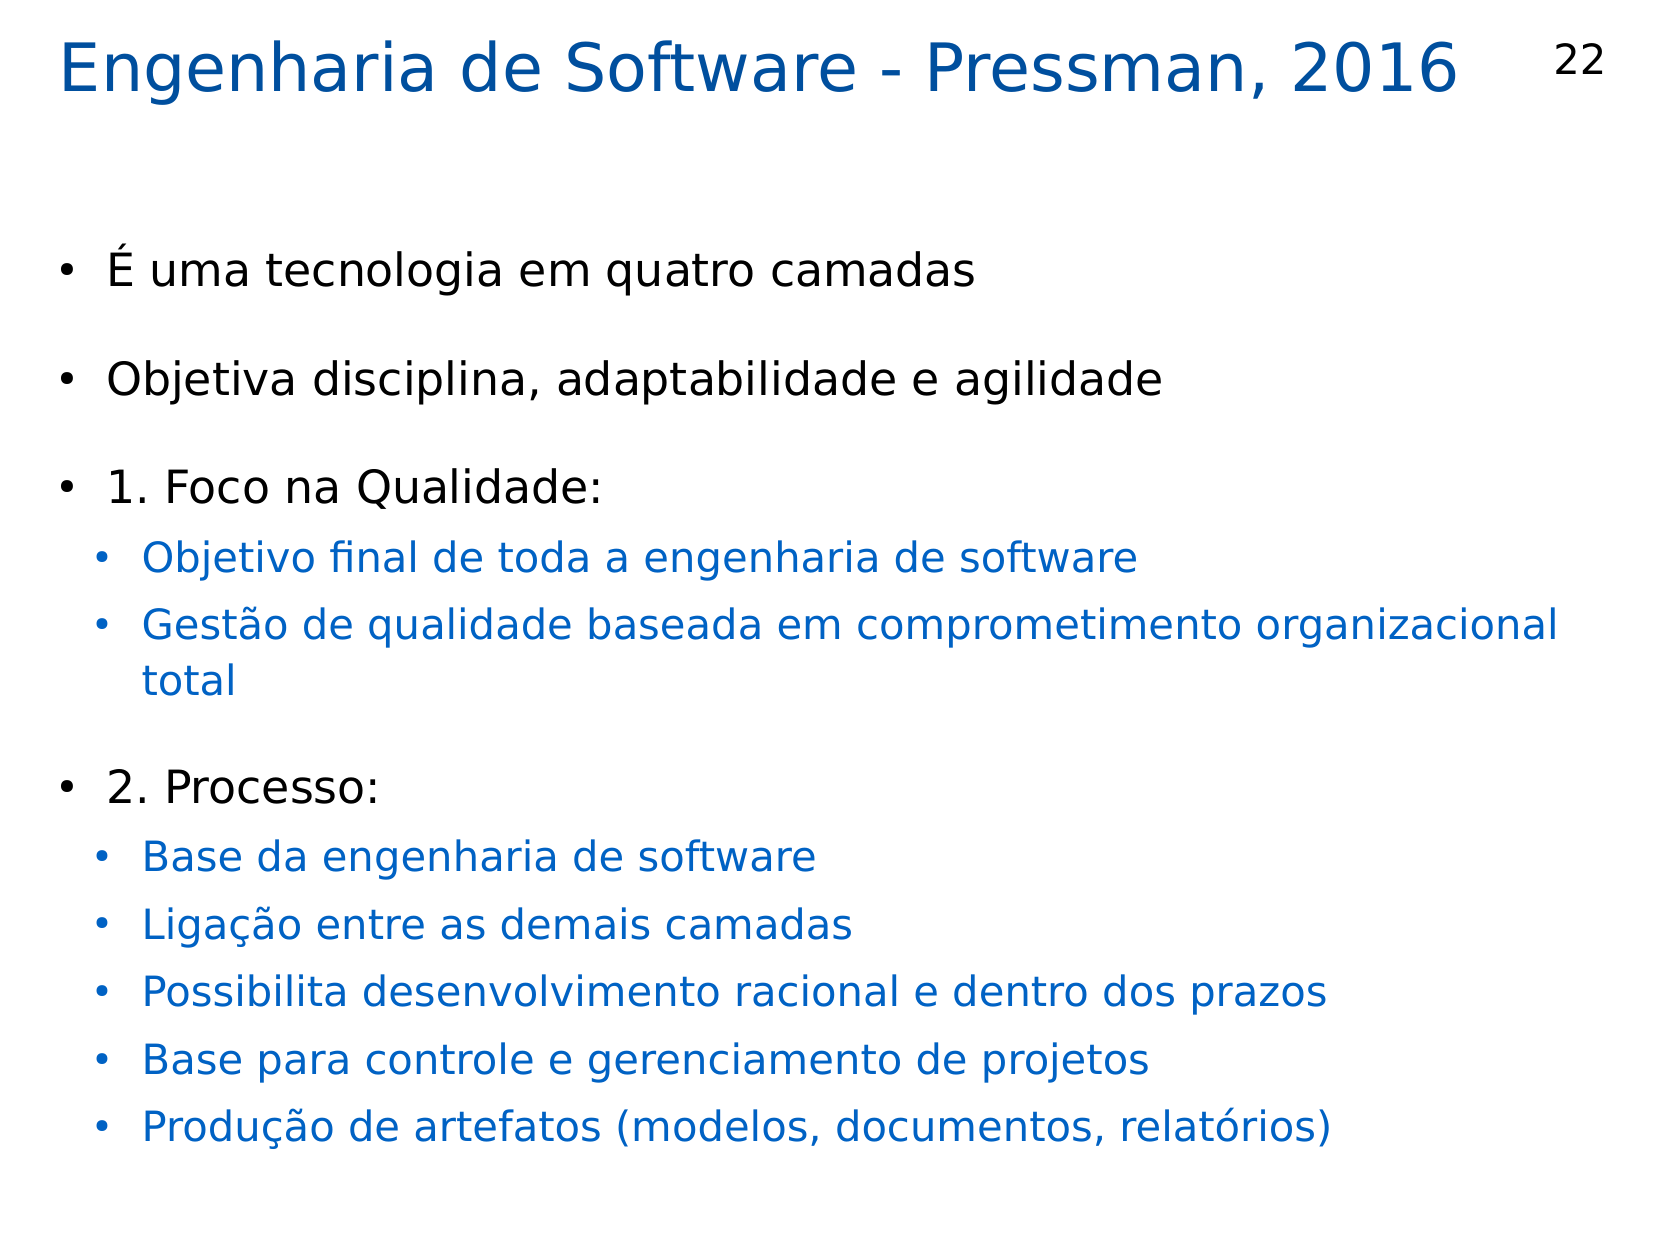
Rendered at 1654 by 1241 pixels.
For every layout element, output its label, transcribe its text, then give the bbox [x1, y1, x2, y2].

list É uma tecnologia em quatro camadas Objetiva disciplina, adaptabilidade e agilidade 1. Foco na Qualidade: Objetivo final de toda a engenharia de software Gestão de qualidade baseada em comprometimento organizacional total 2. Processo: Base da engenharia de software Ligação entre as demais camadas Possibilita desenvolvimento racional e dentro dos prazos Base para controle e gerenciamento de projetos Produção de artefatos (modelos, documentos, relatórios) [59, 236, 1595, 1211]
title Engenharia de Software - Pressman, 2016 [59, 29, 1506, 148]
